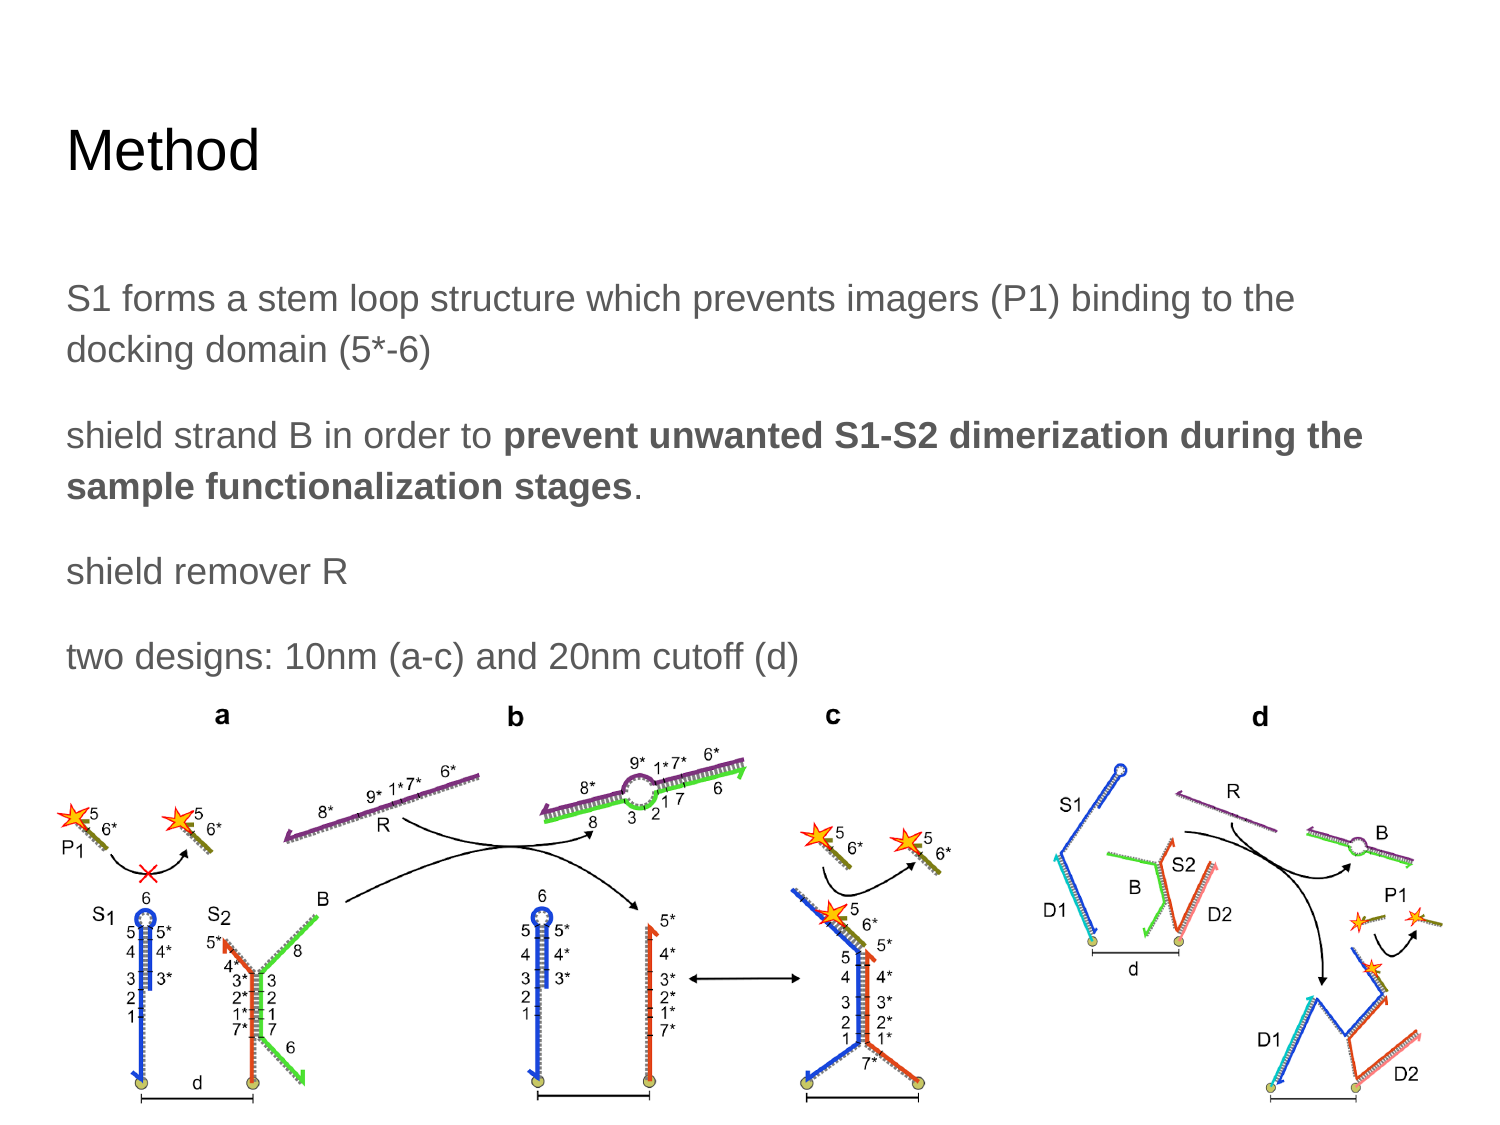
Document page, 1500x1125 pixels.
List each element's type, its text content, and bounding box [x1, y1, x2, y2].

picture [51, 699, 1449, 1120]
list S1 forms a stem loop structure which prevents imagers (P1) binding to the docking domain (5*-6) shield strand B in order to prevent unwanted S1-S2 dimerization during the sample functionalization stages. shield remover R two designs: 10nm (a-c) and 20nm cutoff (d) [51, 252, 1449, 699]
title Method [51, 97, 1449, 223]
